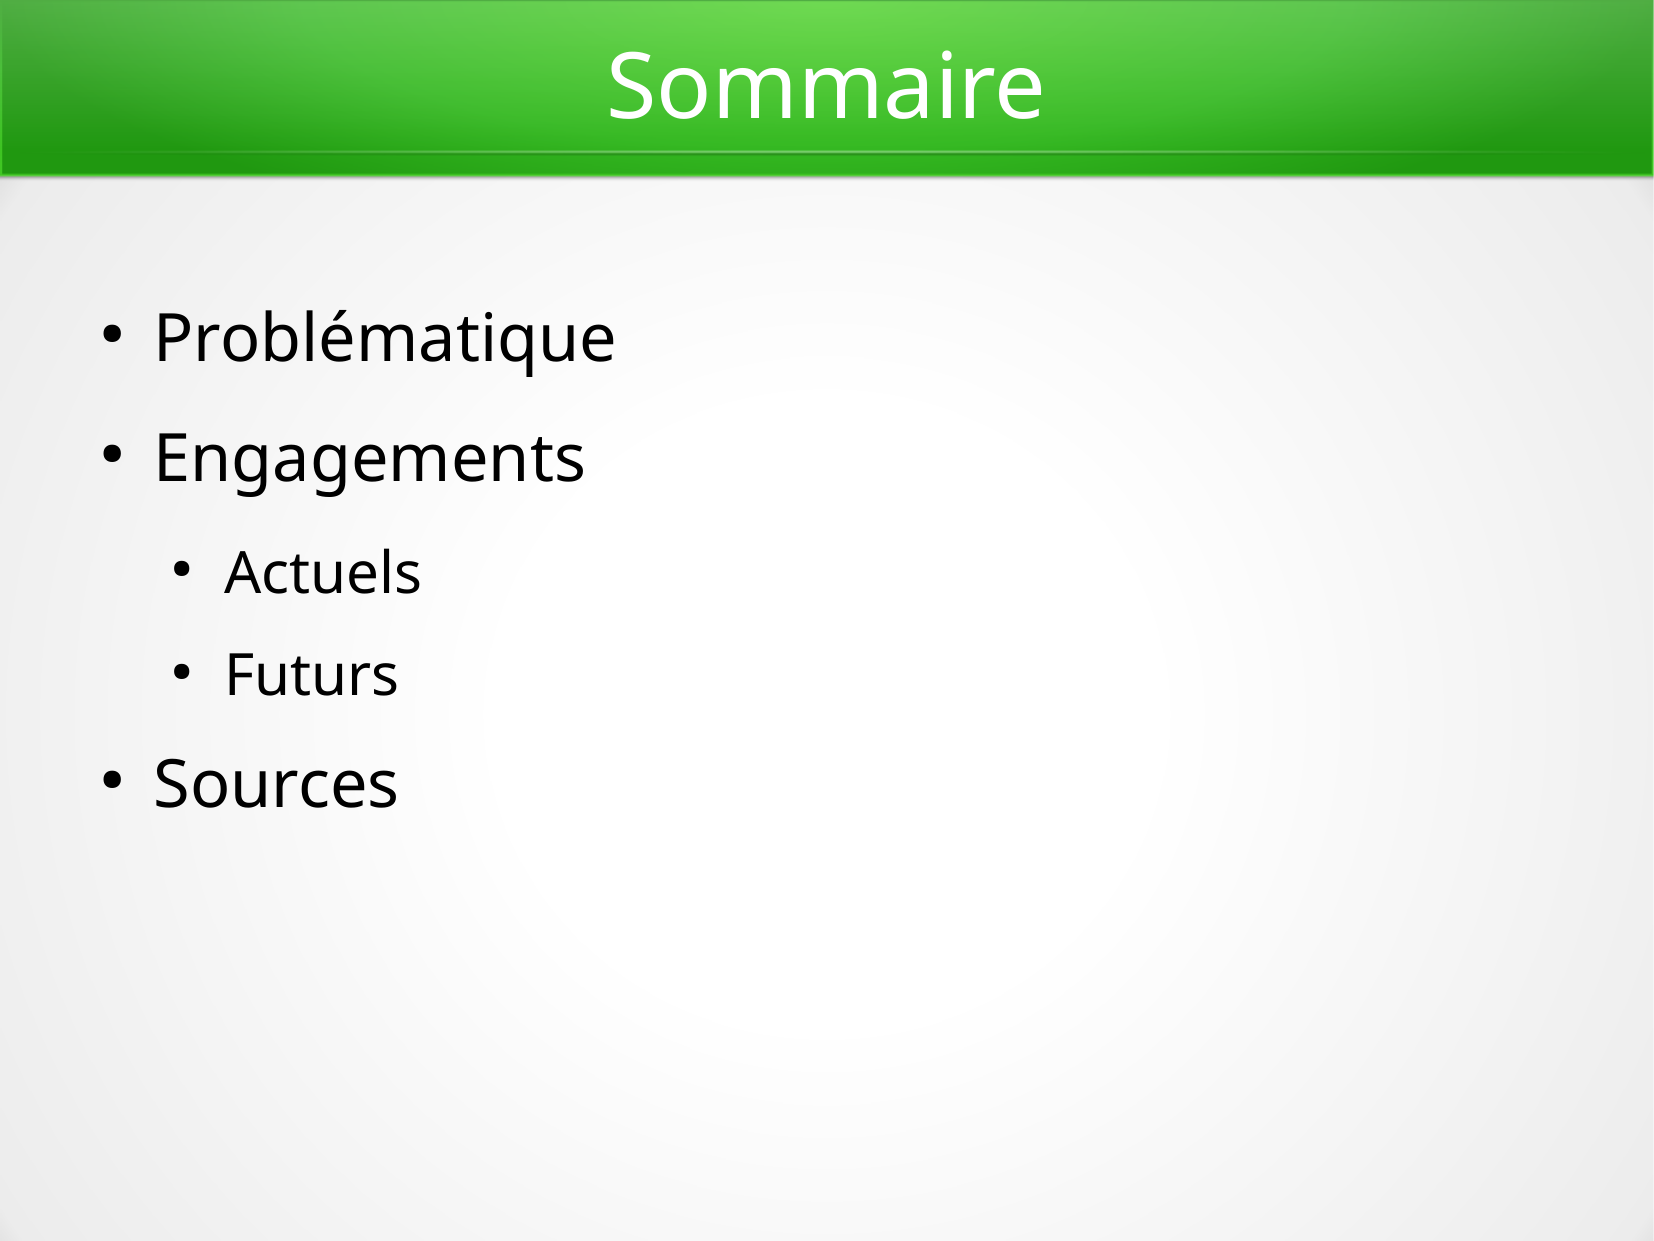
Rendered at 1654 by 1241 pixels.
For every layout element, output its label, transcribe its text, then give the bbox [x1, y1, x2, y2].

list Problématique Engagements Actuels Futurs Sources [82, 290, 1571, 1010]
picture [0, 0, 1654, 1241]
title Sommaire [82, 11, 1571, 154]
